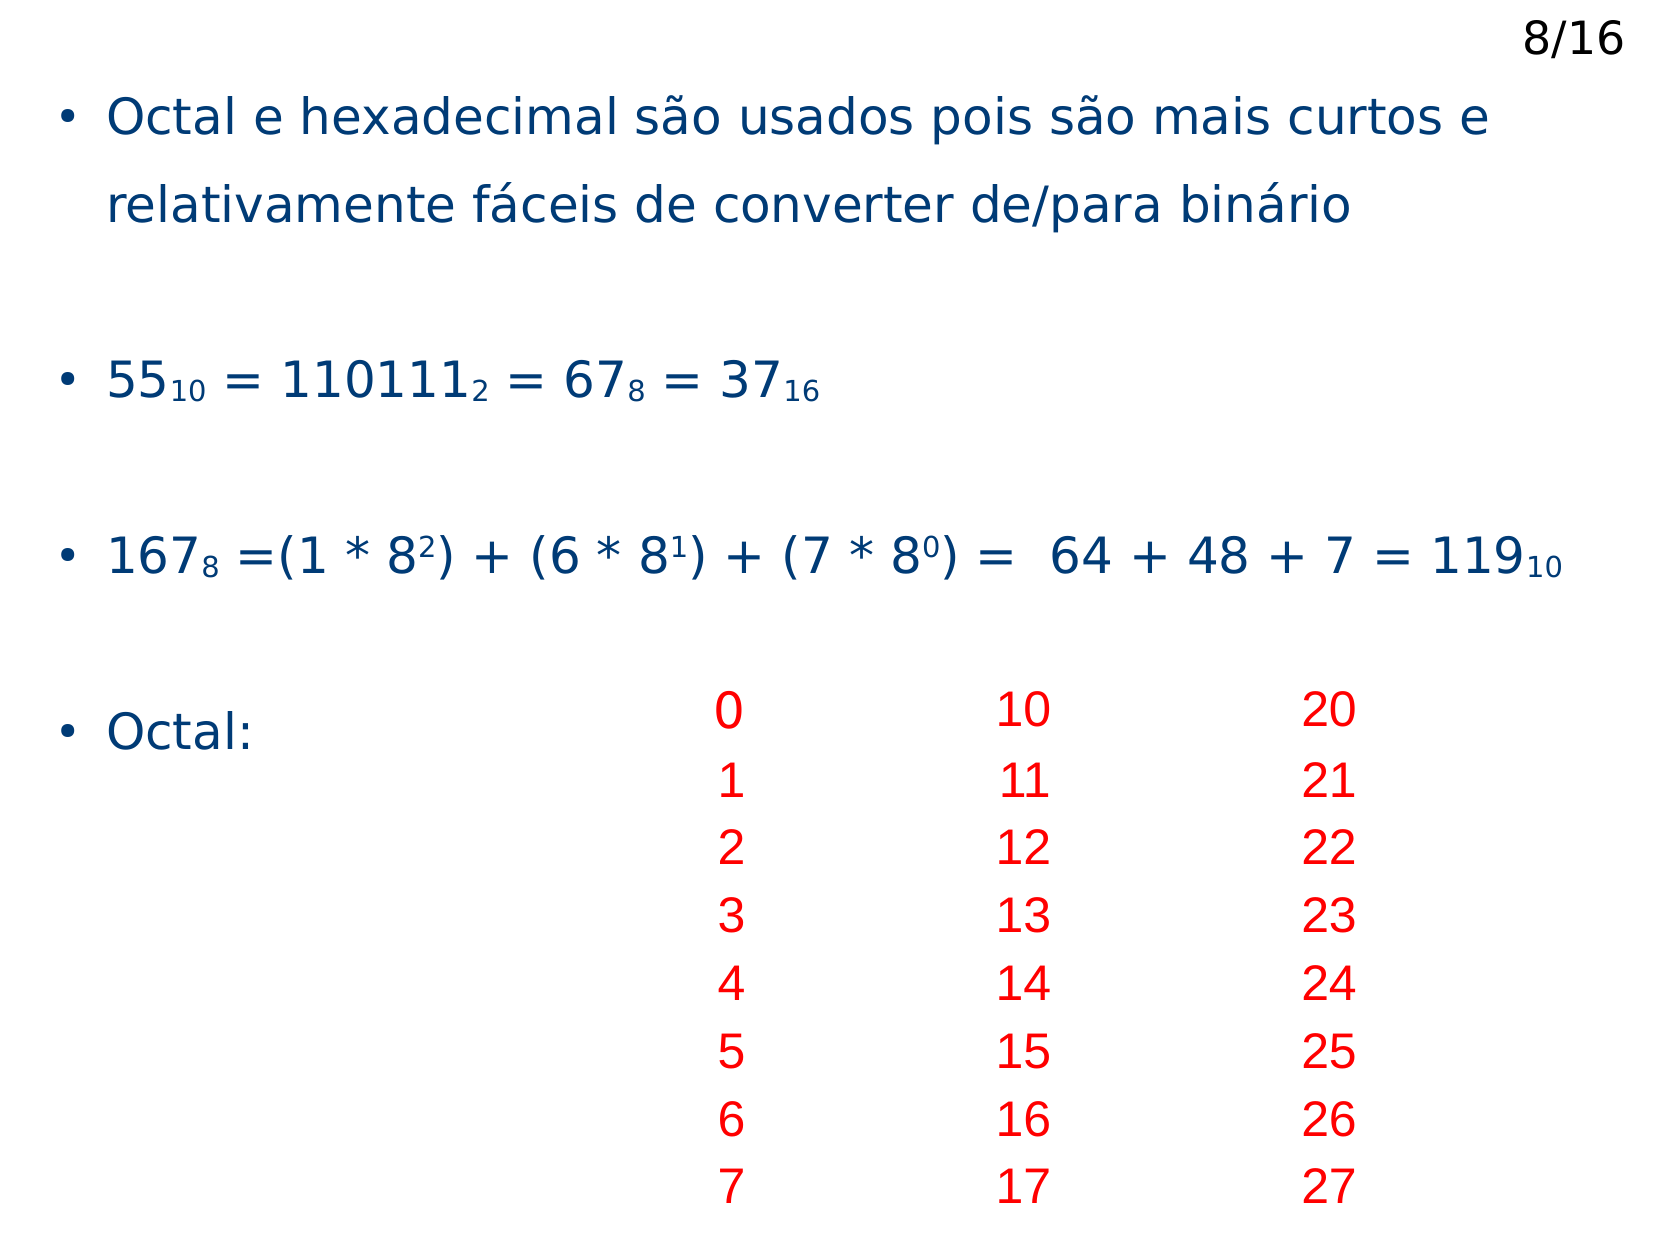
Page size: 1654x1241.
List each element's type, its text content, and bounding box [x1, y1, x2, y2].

table_cell 24 [1057, 949, 1363, 1017]
table_cell 3 [446, 881, 751, 949]
table_header 20 [1057, 676, 1363, 746]
table_cell 1 [446, 746, 751, 814]
table_header 0 [446, 676, 751, 746]
table_cell 21 [1057, 746, 1363, 814]
table_cell 27 [1057, 1153, 1363, 1220]
table_cell 6 [446, 1085, 751, 1153]
table_header 10 [751, 676, 1057, 746]
table_cell 5 [446, 1017, 751, 1085]
table_cell 11 [751, 746, 1057, 814]
table_cell 7 [446, 1153, 751, 1220]
table_cell 16 [751, 1085, 1057, 1153]
table_cell 26 [1057, 1085, 1363, 1153]
table_cell 23 [1057, 881, 1363, 949]
table_cell 4 [446, 949, 751, 1017]
table_cell 13 [751, 881, 1057, 949]
table_cell 17 [751, 1153, 1057, 1220]
table_cell 15 [751, 1017, 1057, 1085]
table_cell 2 [446, 814, 751, 881]
table_cell 12 [751, 814, 1057, 881]
table_cell 25 [1057, 1017, 1363, 1085]
list Octal e hexadecimal são usados pois são mais curtos e relativamente fáceis de converter de/para binário 5510 = 1101112 = 678 = 3716 1678 =(1 * 82) + (6 * 81) + (7 * 80) = 64 + 48 + 7 = 11910 Octal: [59, 59, 1625, 1211]
table_cell 22 [1057, 814, 1363, 881]
table_cell 14 [751, 949, 1057, 1017]
